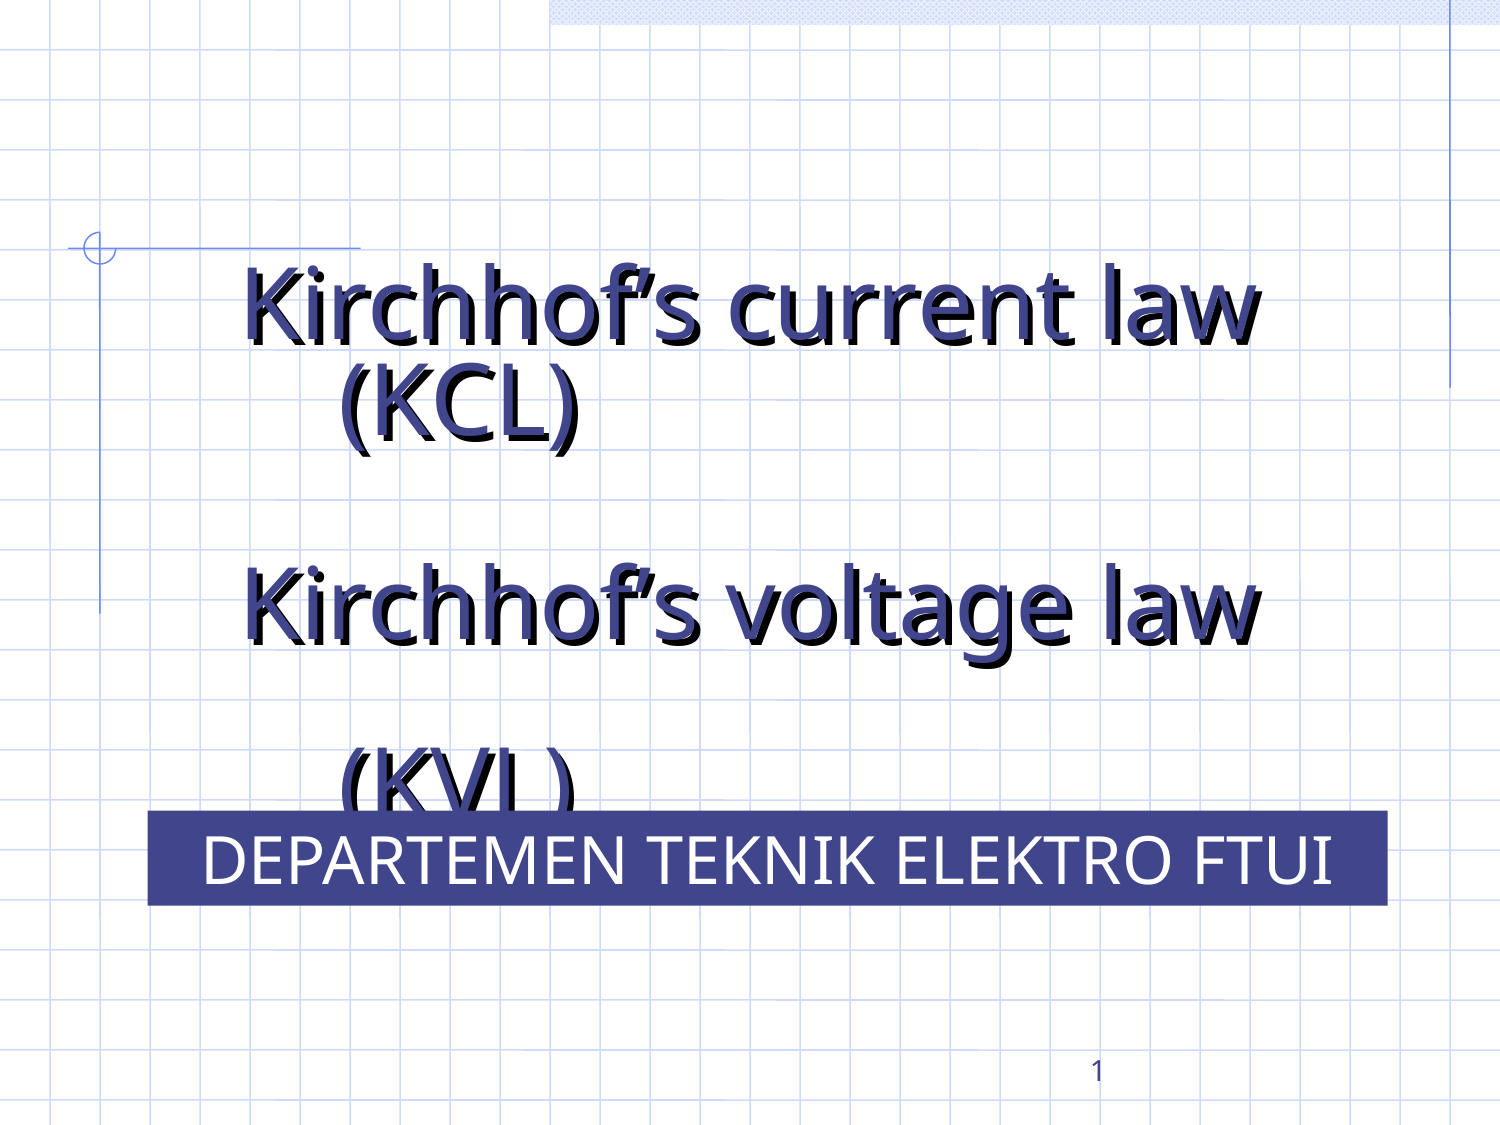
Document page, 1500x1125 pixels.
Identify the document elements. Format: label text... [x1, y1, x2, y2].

text_box DEPARTEMEN TEKNIK ELEKTRO FTUI [147, 810, 1388, 906]
list Kirchhof’s current law (KCL) Kirchhof’s voltage law (KVL) [123, 255, 1471, 947]
text_box [1074, 1025, 1388, 1101]
